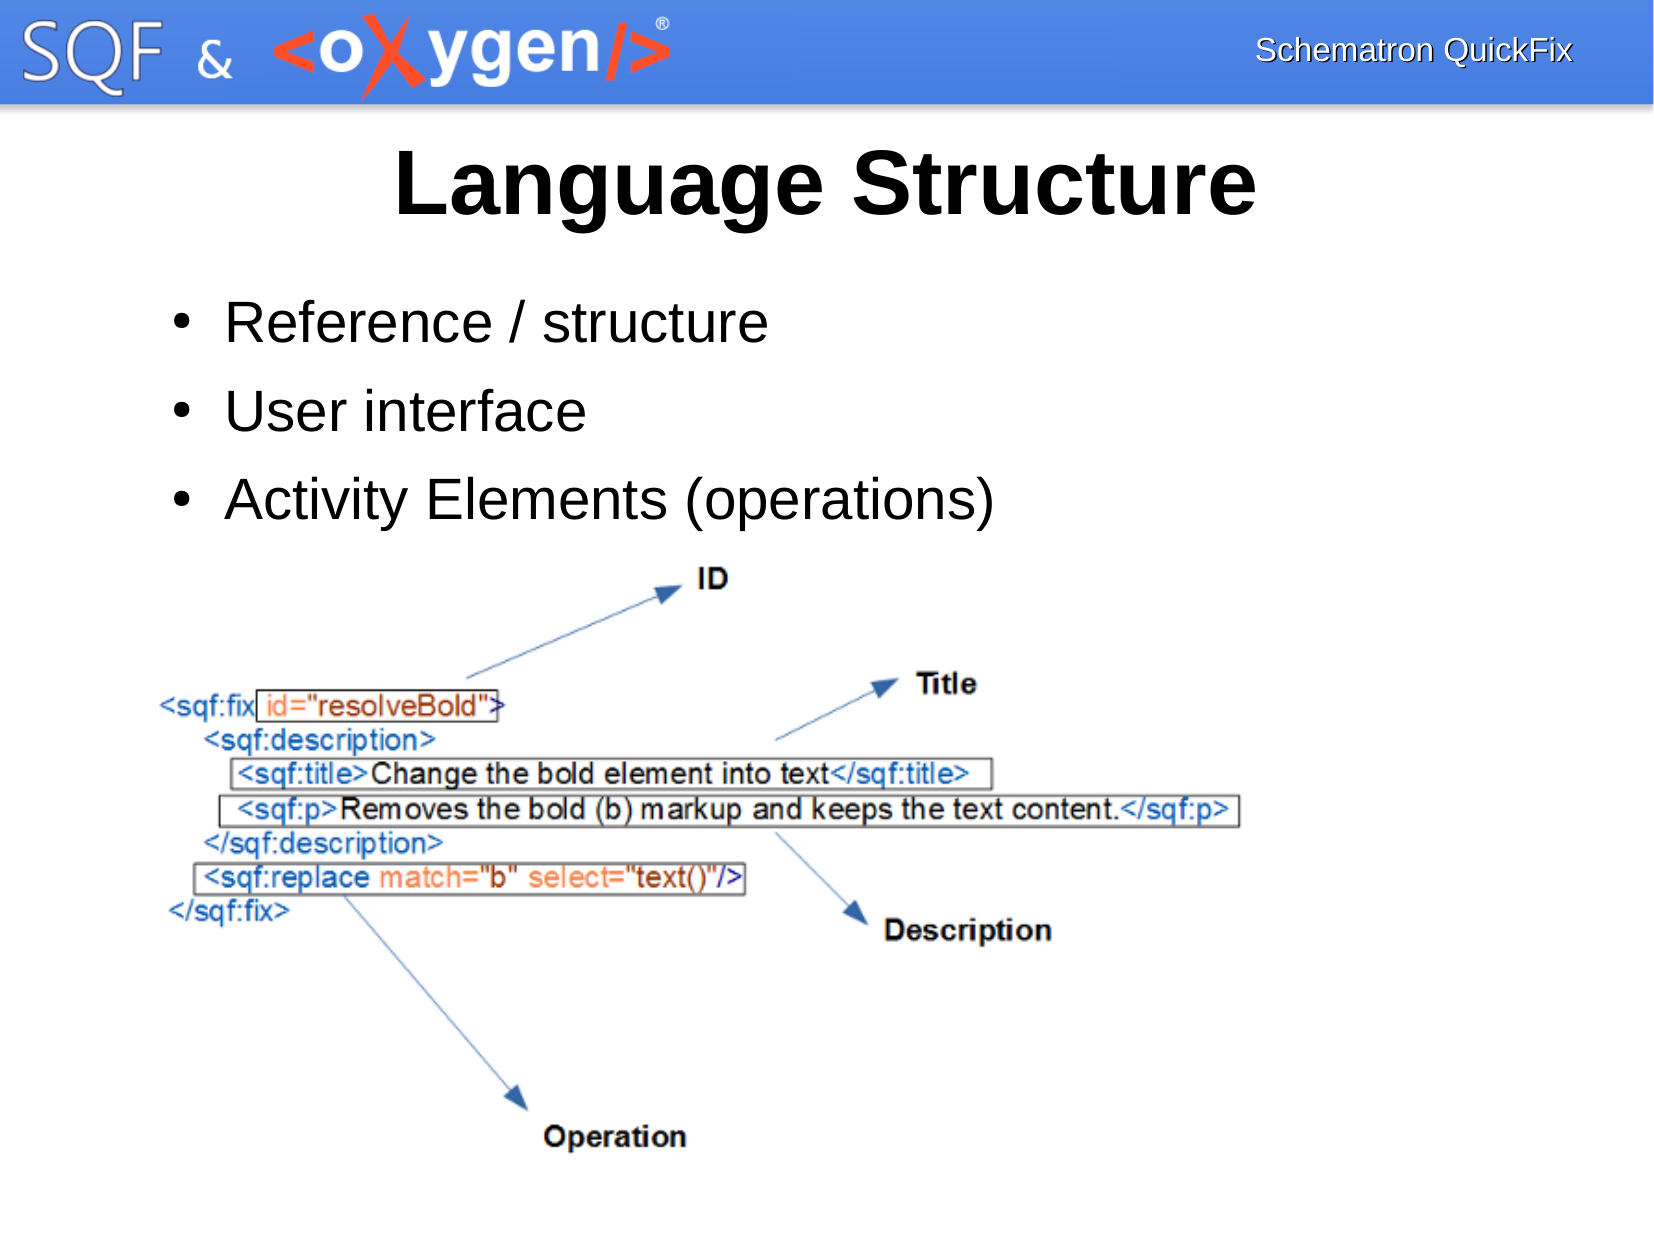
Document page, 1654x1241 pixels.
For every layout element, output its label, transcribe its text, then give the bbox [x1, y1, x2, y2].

title Language Structure [82, 78, 1571, 287]
list Reference / structure User interface Activity Elements (operations) [82, 290, 1571, 1010]
picture [147, 560, 1270, 1177]
picture [0, 0, 1654, 118]
